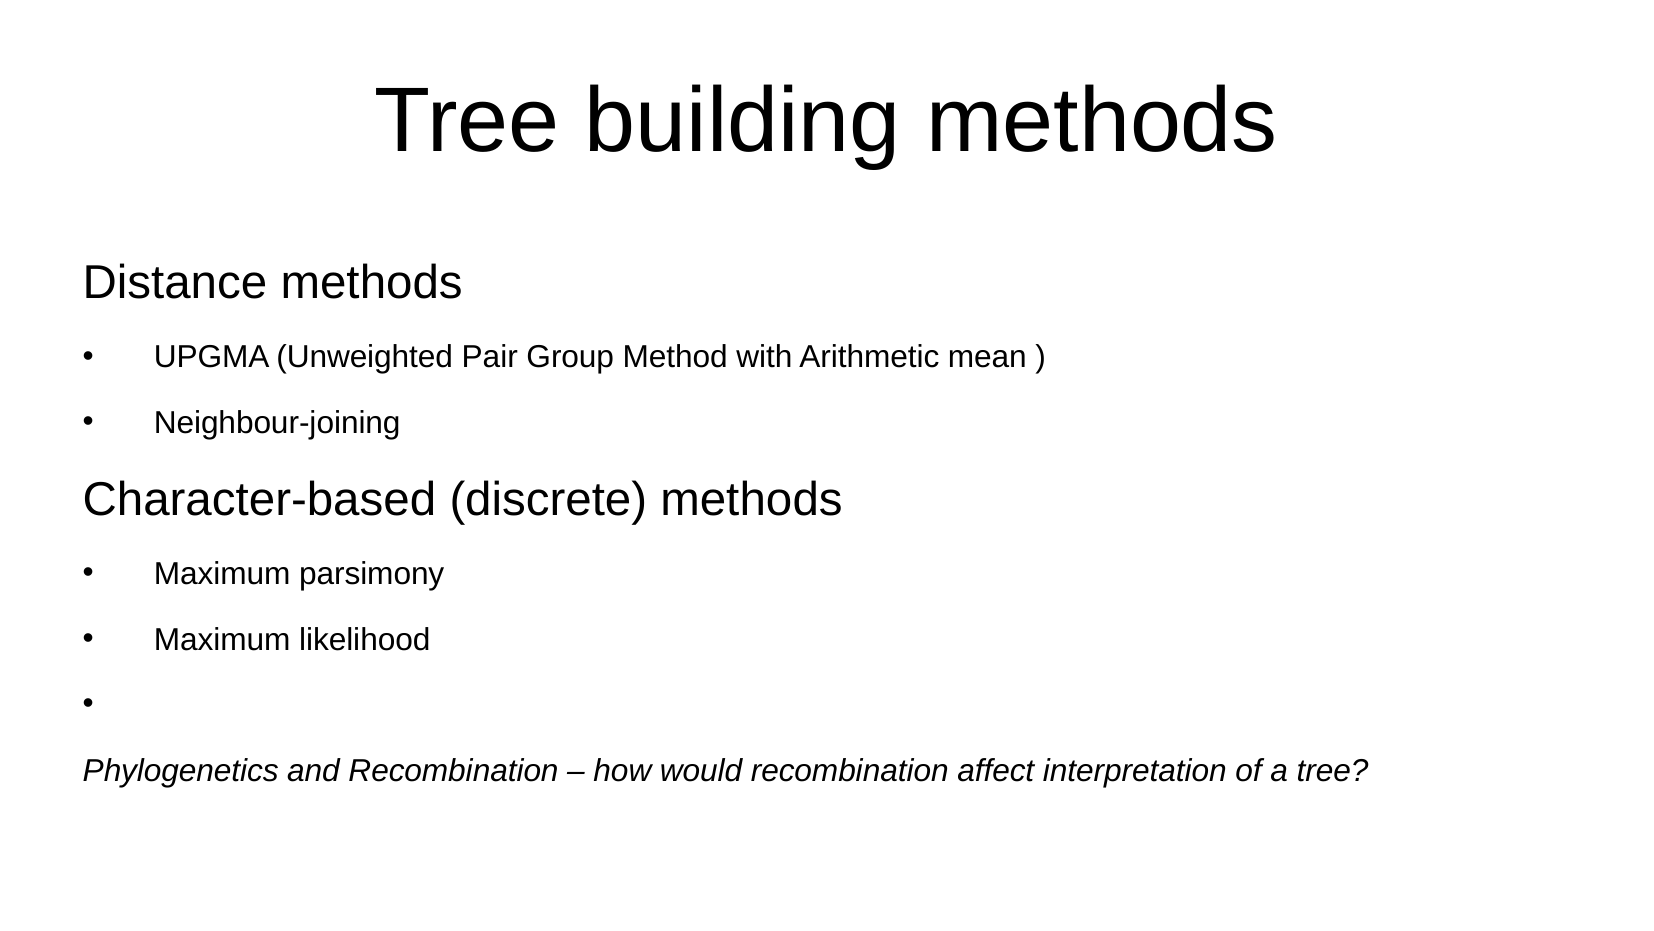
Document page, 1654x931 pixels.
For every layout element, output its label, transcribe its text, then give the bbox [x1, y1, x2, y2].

title Tree building methods [82, 37, 1571, 193]
list Distance methods UPGMA (Unweighted Pair Group Method with Arithmetic mean ) Neighbour-joining Character-based (discrete) methods Maximum parsimony Maximum likelihood Phylogenetics and Recombination – how would recombination affect interpretation of a tree? [82, 251, 1571, 791]
